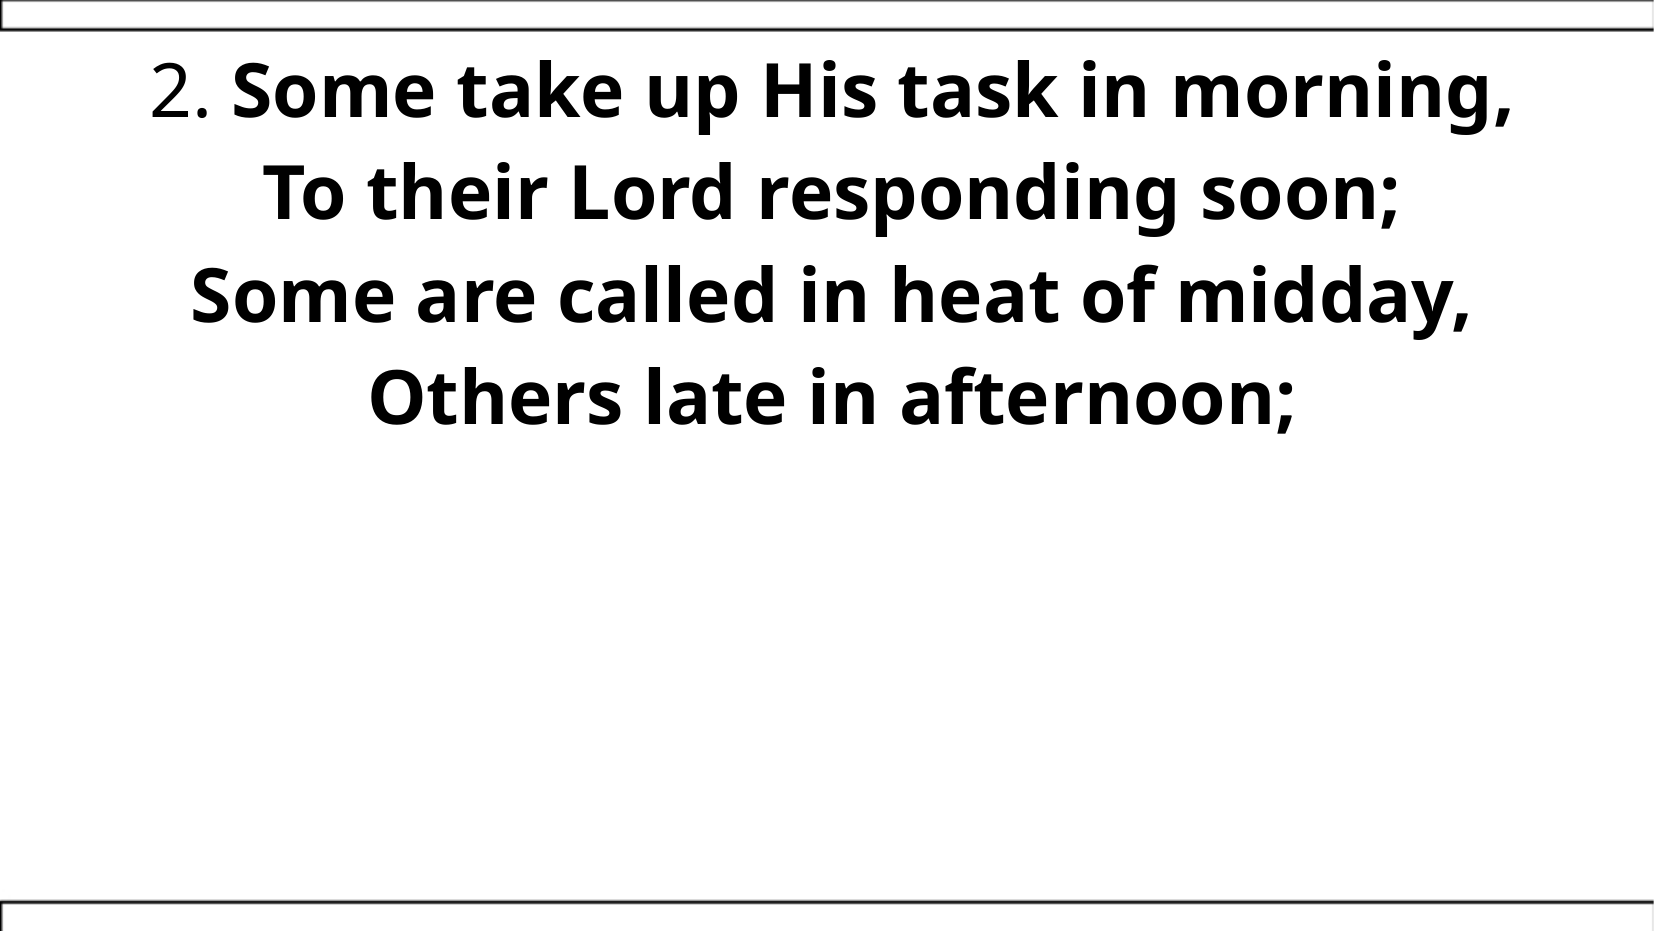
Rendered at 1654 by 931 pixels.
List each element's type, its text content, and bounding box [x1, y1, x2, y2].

text_box 2. Some take up His task in morning, To their Lord responding soon; Some are called in heat of midday, Others late in afternoon; [120, 30, 1546, 445]
picture [0, 0, 1654, 931]
